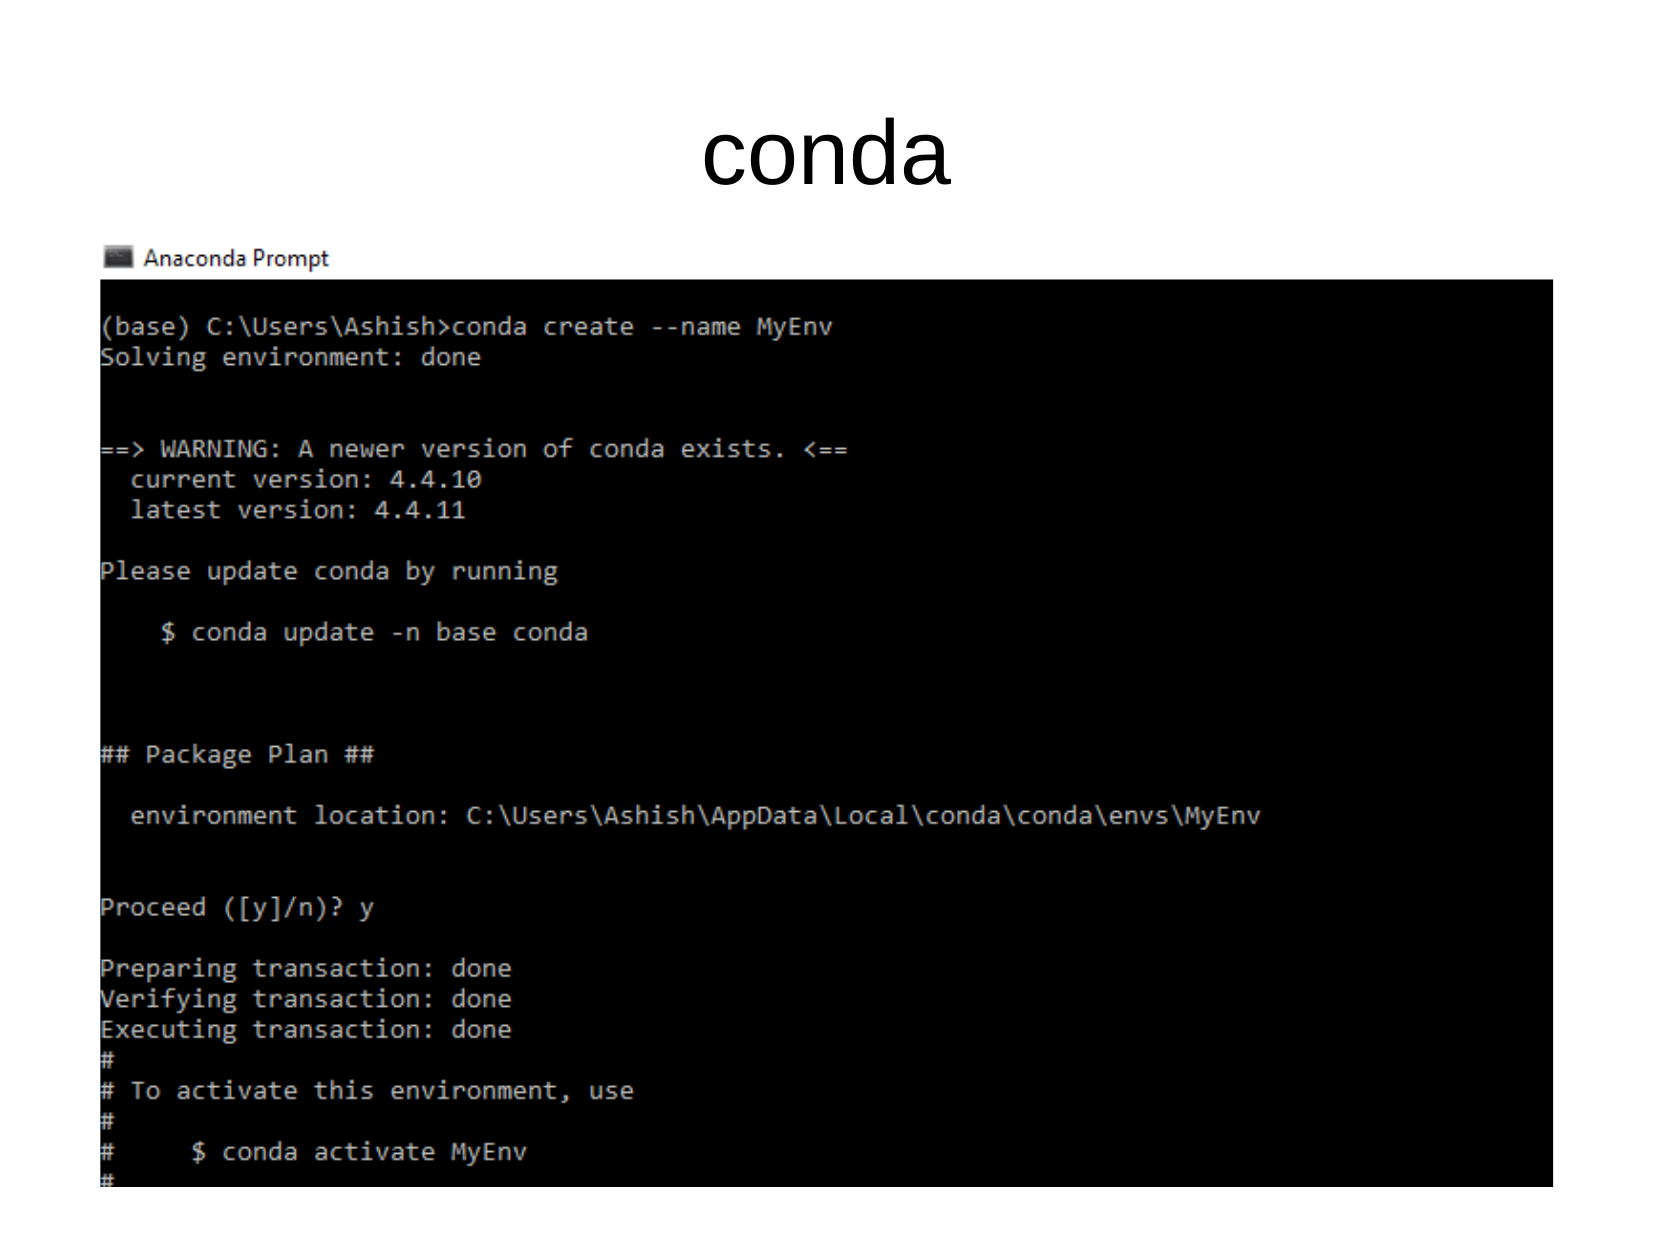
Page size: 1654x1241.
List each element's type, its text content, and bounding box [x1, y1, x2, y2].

picture [100, 236, 1554, 1187]
title conda [82, 49, 1571, 257]
